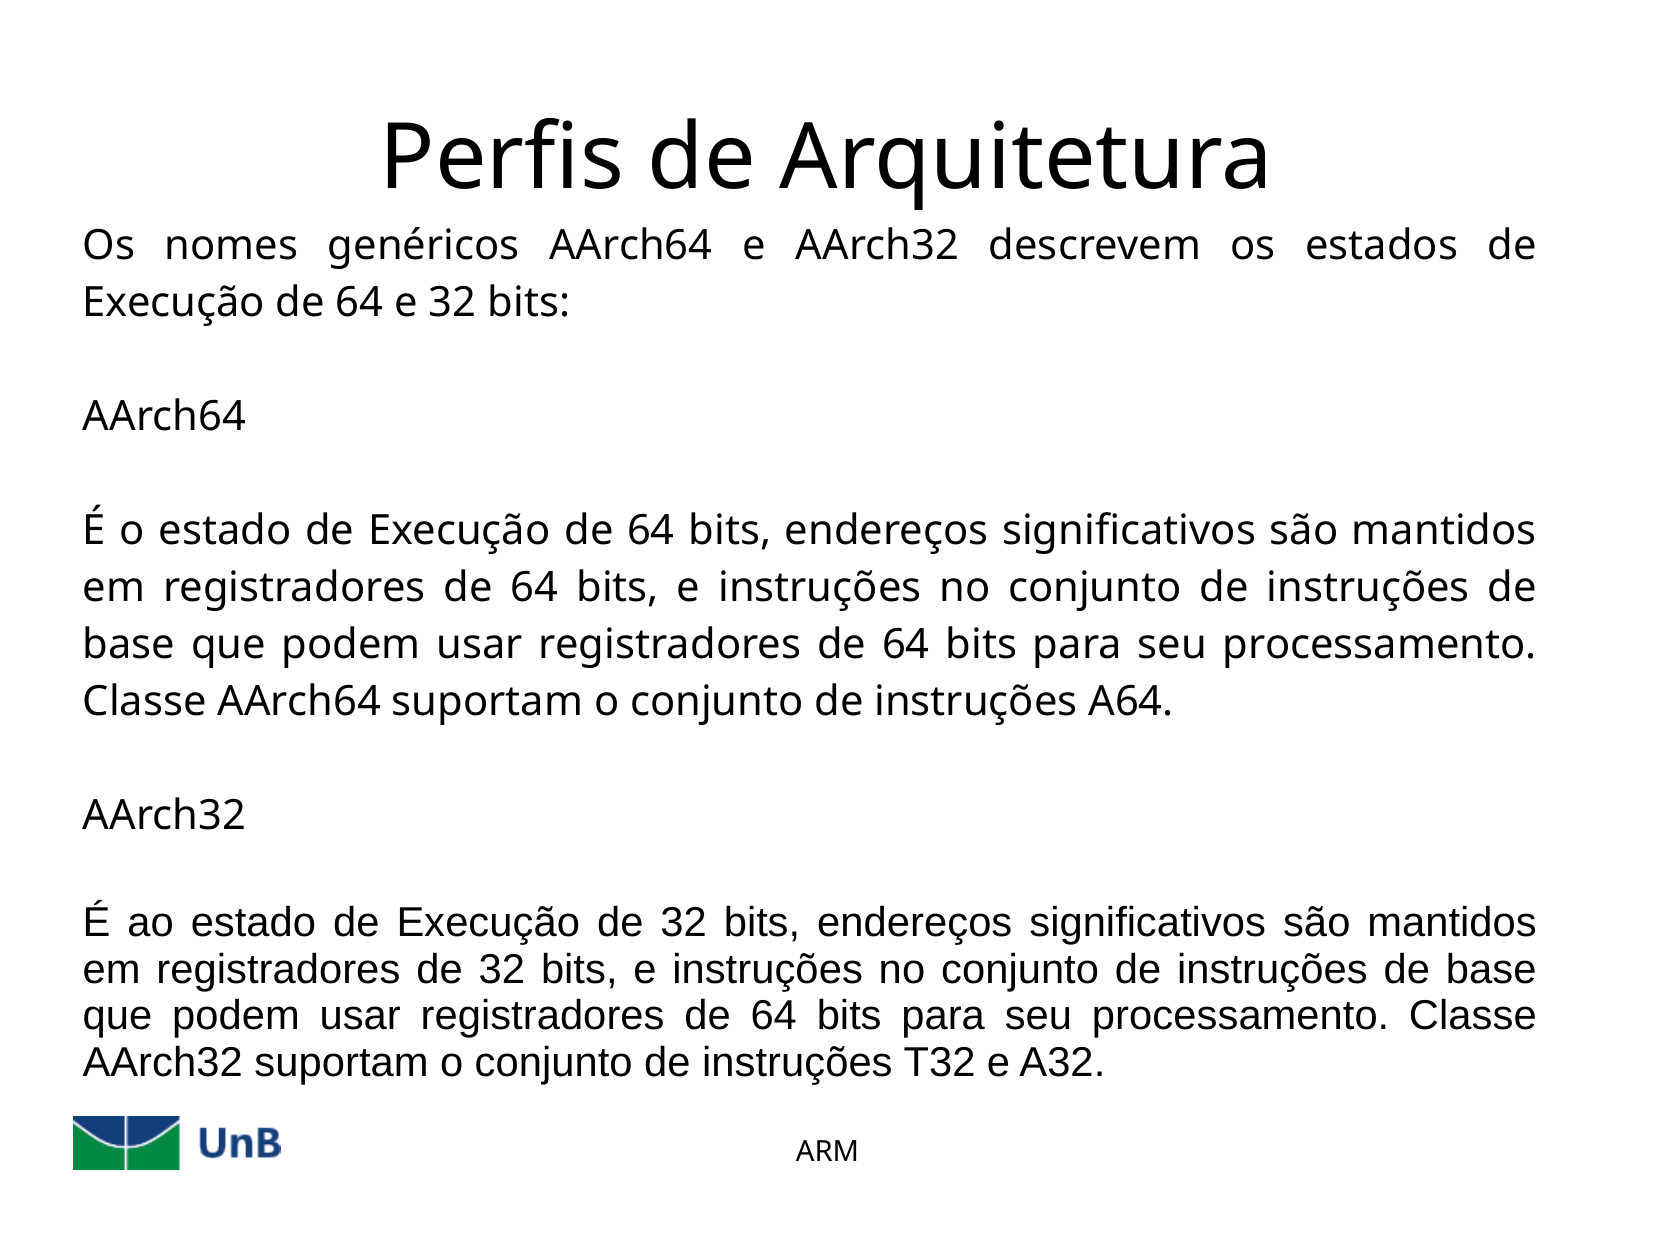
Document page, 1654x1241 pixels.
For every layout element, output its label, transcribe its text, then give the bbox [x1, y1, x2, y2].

subtitle Os nomes genéricos AArch64 e AArch32 descrevem os estados de Execução de 64 e 32 bits: AArch64 É o estado de Execução de 64 bits, endereços significativos são mantidos em registradores de 64 bits, e instruções no conjunto de instruções de base que podem usar registradores de 64 bits para seu processamento. Classe AArch64 suportam o conjunto de instruções A64. AArch32 É ao estado de Execução de 32 bits, endereços significativos são mantidos em registradores de 32 bits, e instruções no conjunto de instruções de base que podem usar registradores de 64 bits para seu processamento. Classe AArch32 suportam o conjunto de instruções T32 e A32. [82, 231, 1538, 1069]
picture [73, 1116, 281, 1170]
title Perfis de Arquitetura [82, 49, 1571, 257]
